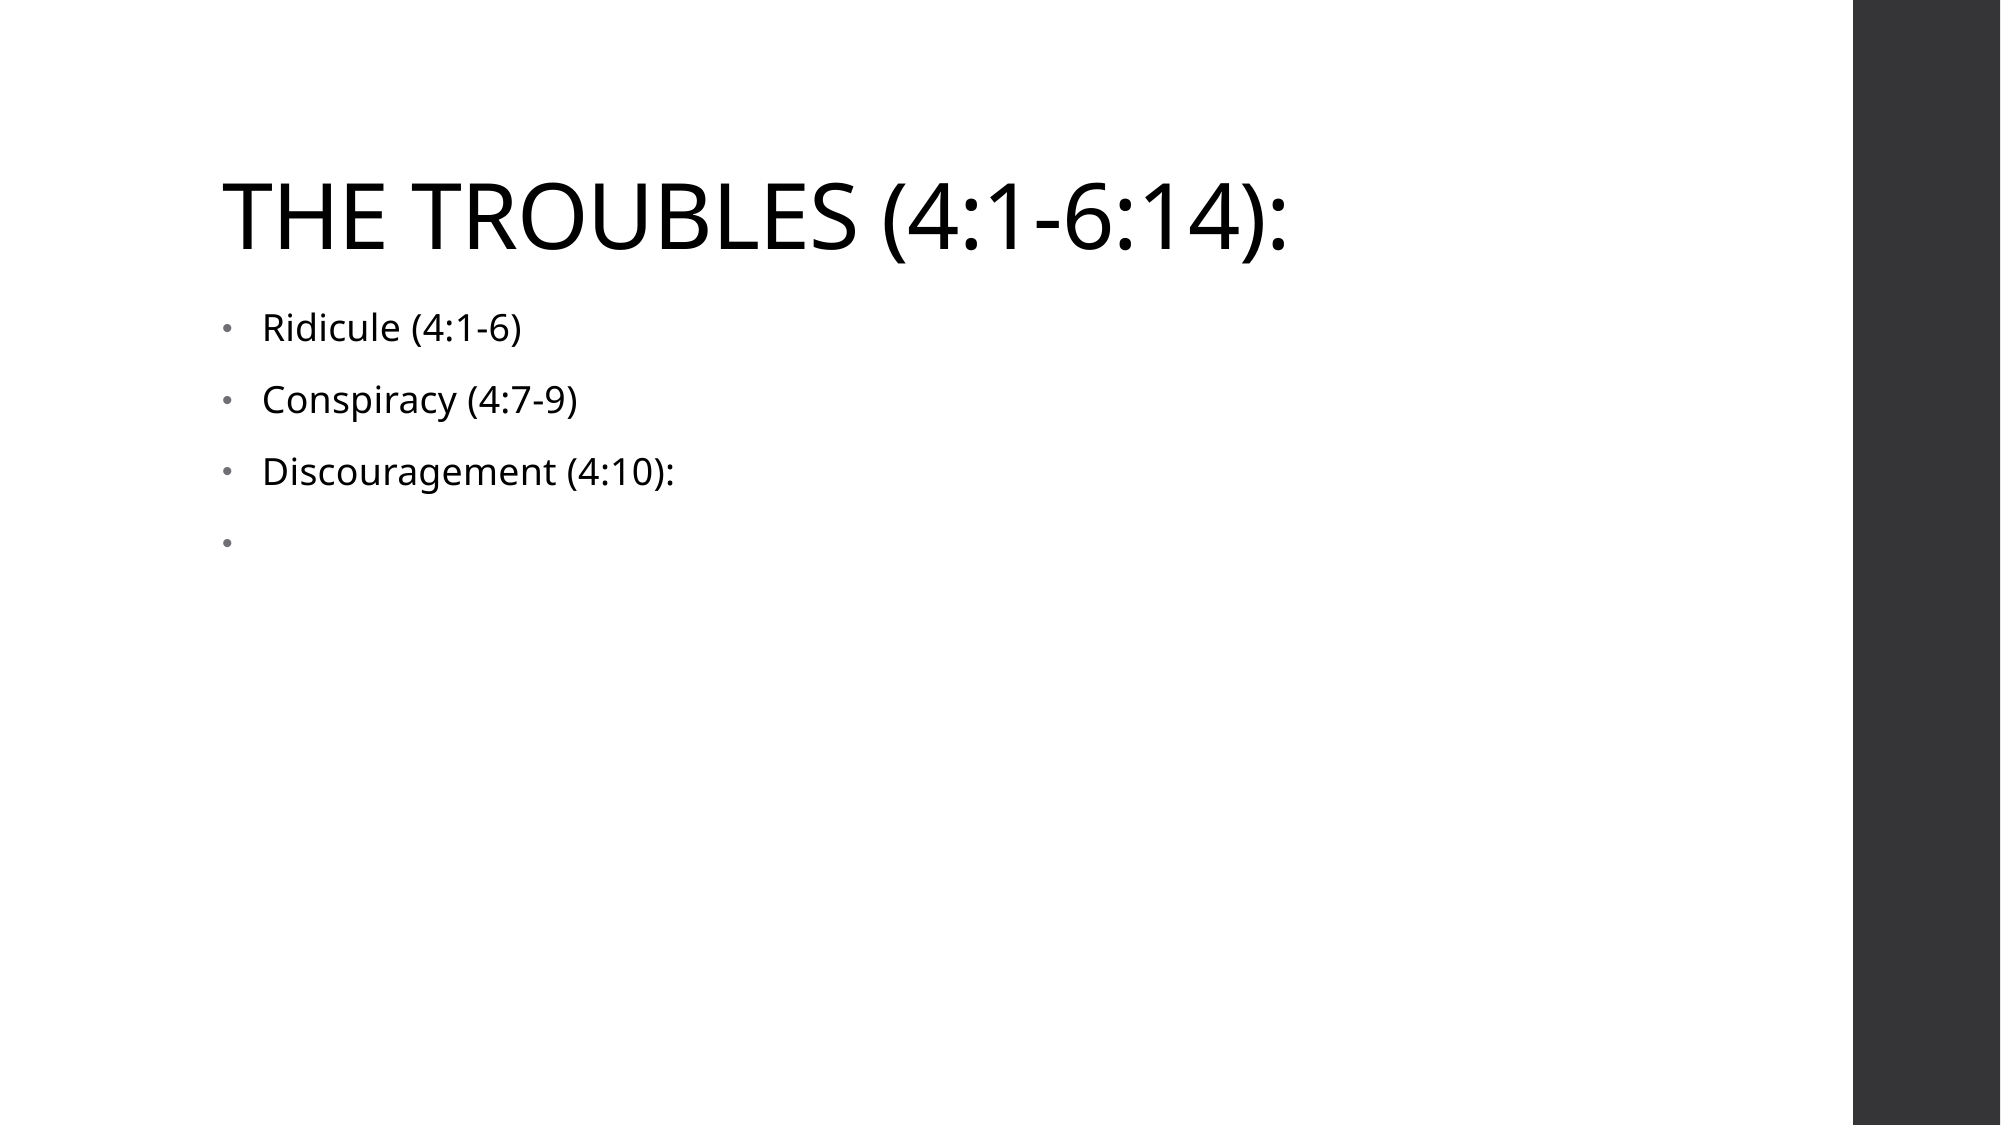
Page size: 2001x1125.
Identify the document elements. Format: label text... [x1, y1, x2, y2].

list Ridicule (4:1-6) Conspiracy (4:7-9) Discouragement (4:10): [206, 299, 1617, 1014]
title THE TROUBLES (4:1-6:14): [206, 60, 1797, 278]
